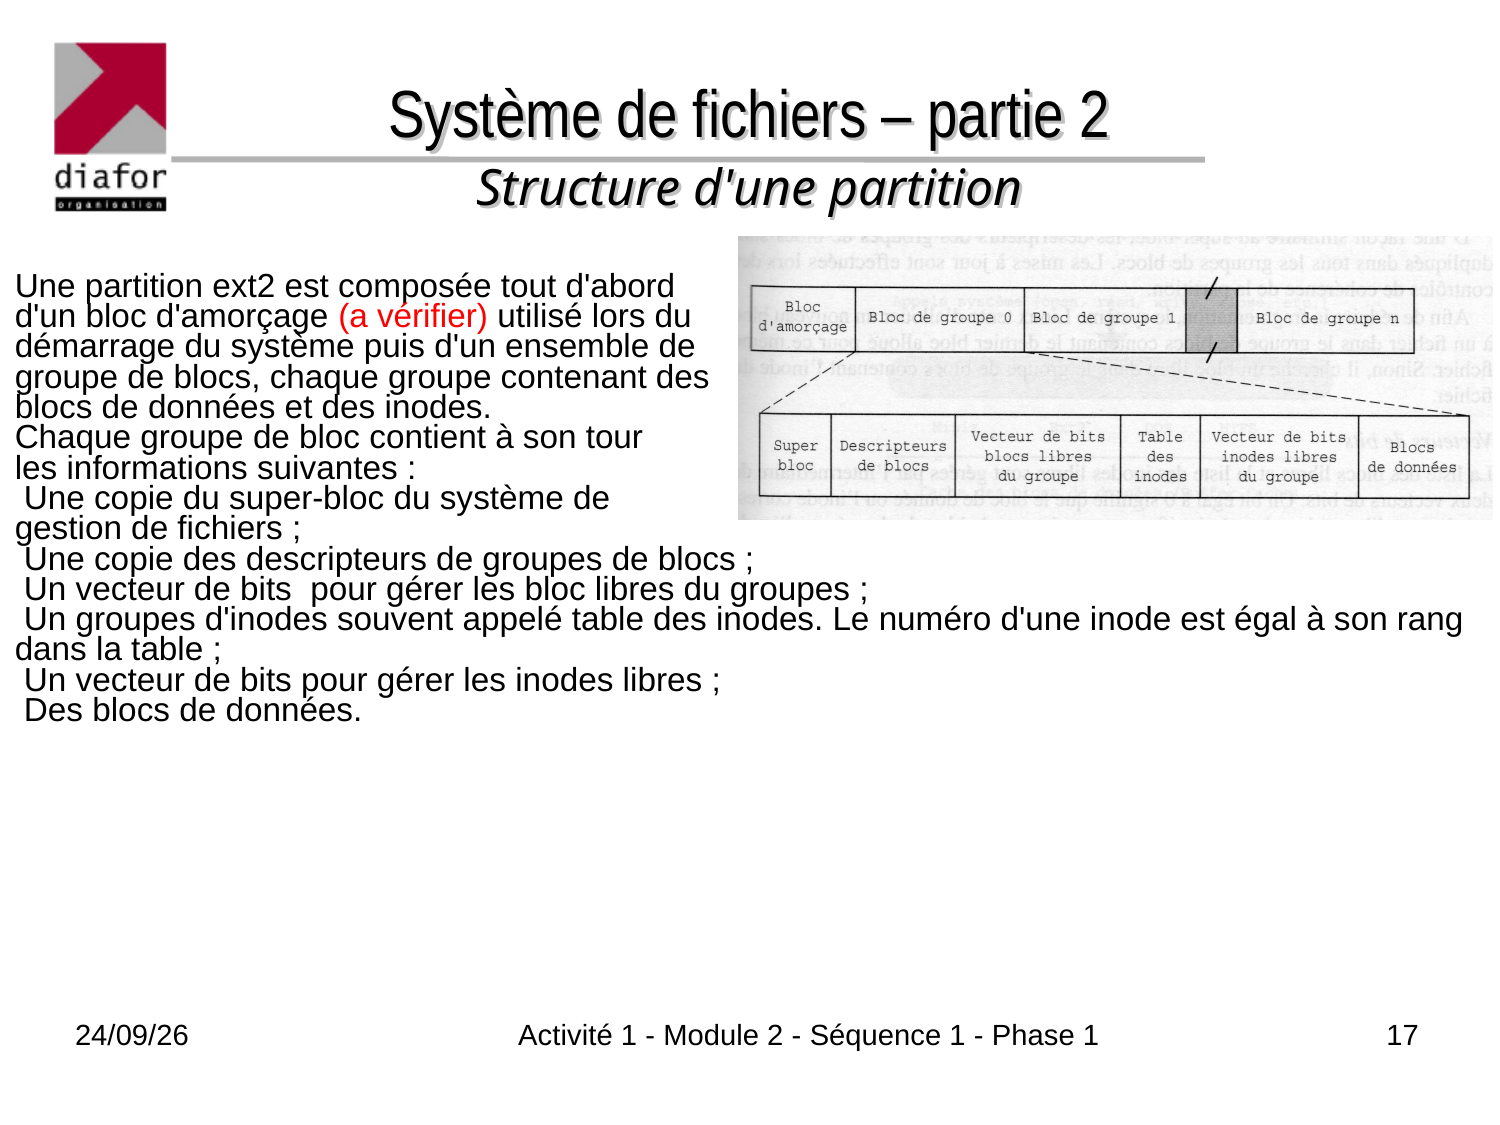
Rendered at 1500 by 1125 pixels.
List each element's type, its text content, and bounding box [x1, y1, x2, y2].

text_box Une partition ext2 est composée tout d'abord d'un bloc d'amorçage (a vérifier) utilisé lors du démarrage du système puis d'un ensemble de groupe de blocs, chaque groupe contenant des blocs de données et des inodes. Chaque groupe de bloc contient à son tour les informations suivantes : Une copie du super-bloc du système de gestion de fichiers ; Une copie des descripteurs de groupes de blocs ; Un vecteur de bits pour gérer les bloc libres du groupes ; Un groupes d'inodes souvent appelé table des inodes. Le numéro d'une inode est égal à son rang dans la table ; Un vecteur de bits pour gérer les inodes libres ; Des blocs de données. [0, 265, 1481, 736]
picture [53, 42, 168, 213]
picture [738, 236, 1493, 520]
title Système de fichiers – partie 2 Structure d'une partition [75, 45, 1426, 250]
